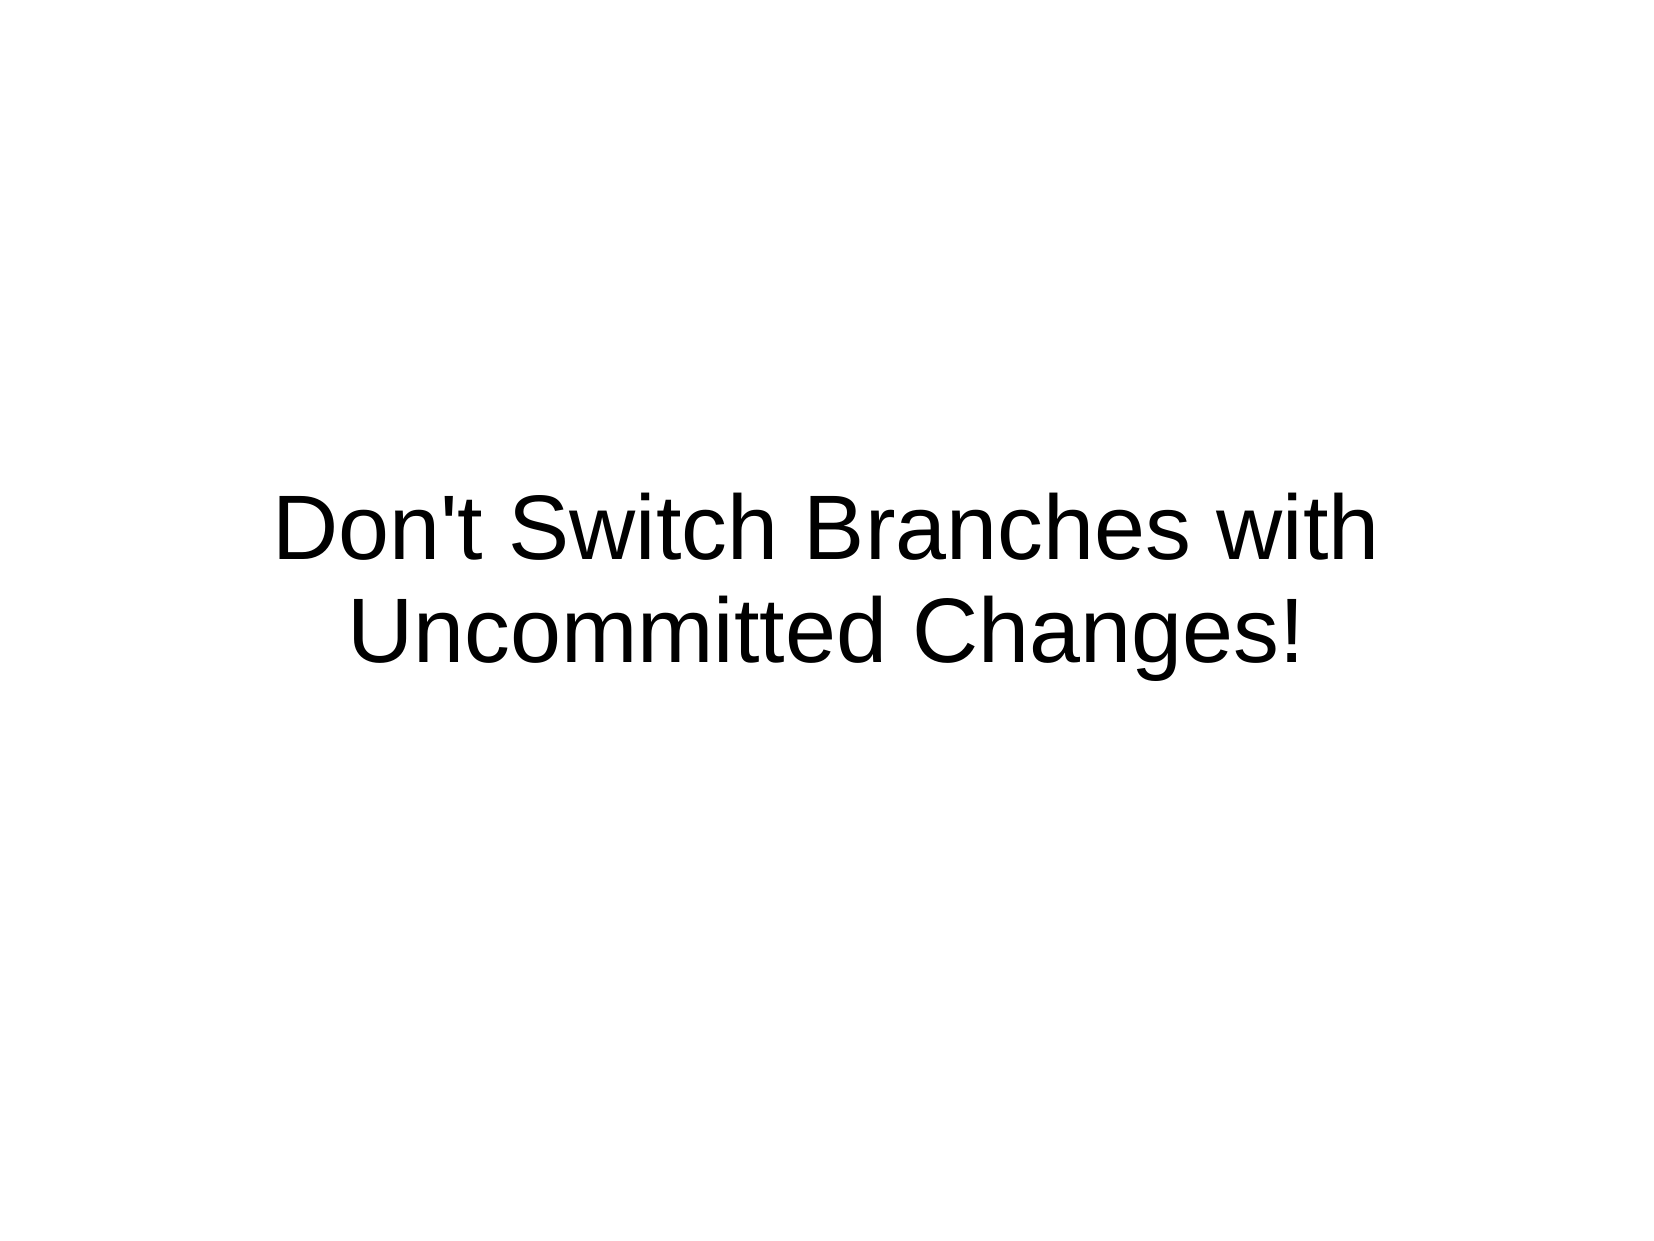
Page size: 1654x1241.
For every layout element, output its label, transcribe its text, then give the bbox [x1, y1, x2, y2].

subtitle Don't Switch Branches with Uncommitted Changes! [82, 49, 1571, 1109]
